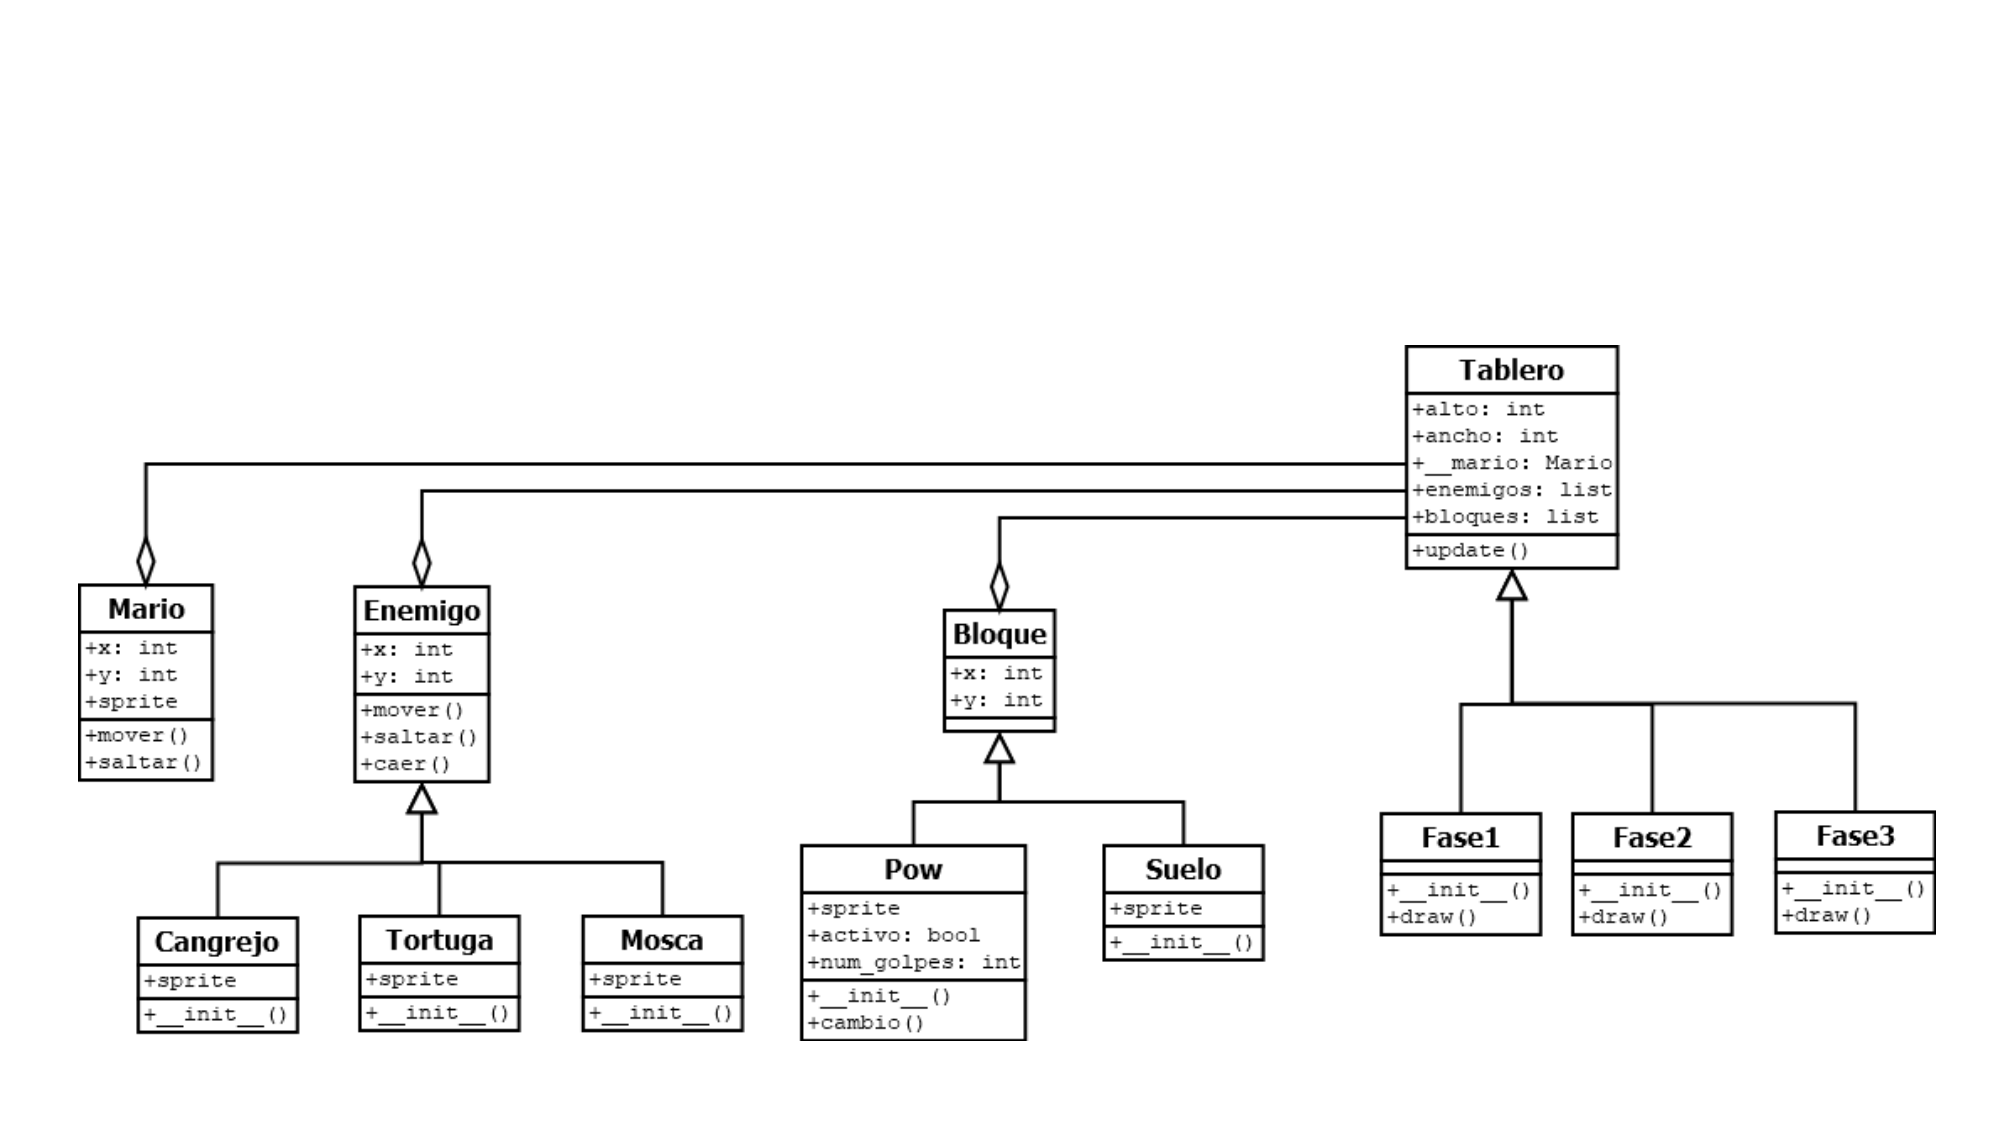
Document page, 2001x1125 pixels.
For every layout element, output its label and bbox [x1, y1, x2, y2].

picture [78, 345, 1936, 1041]
